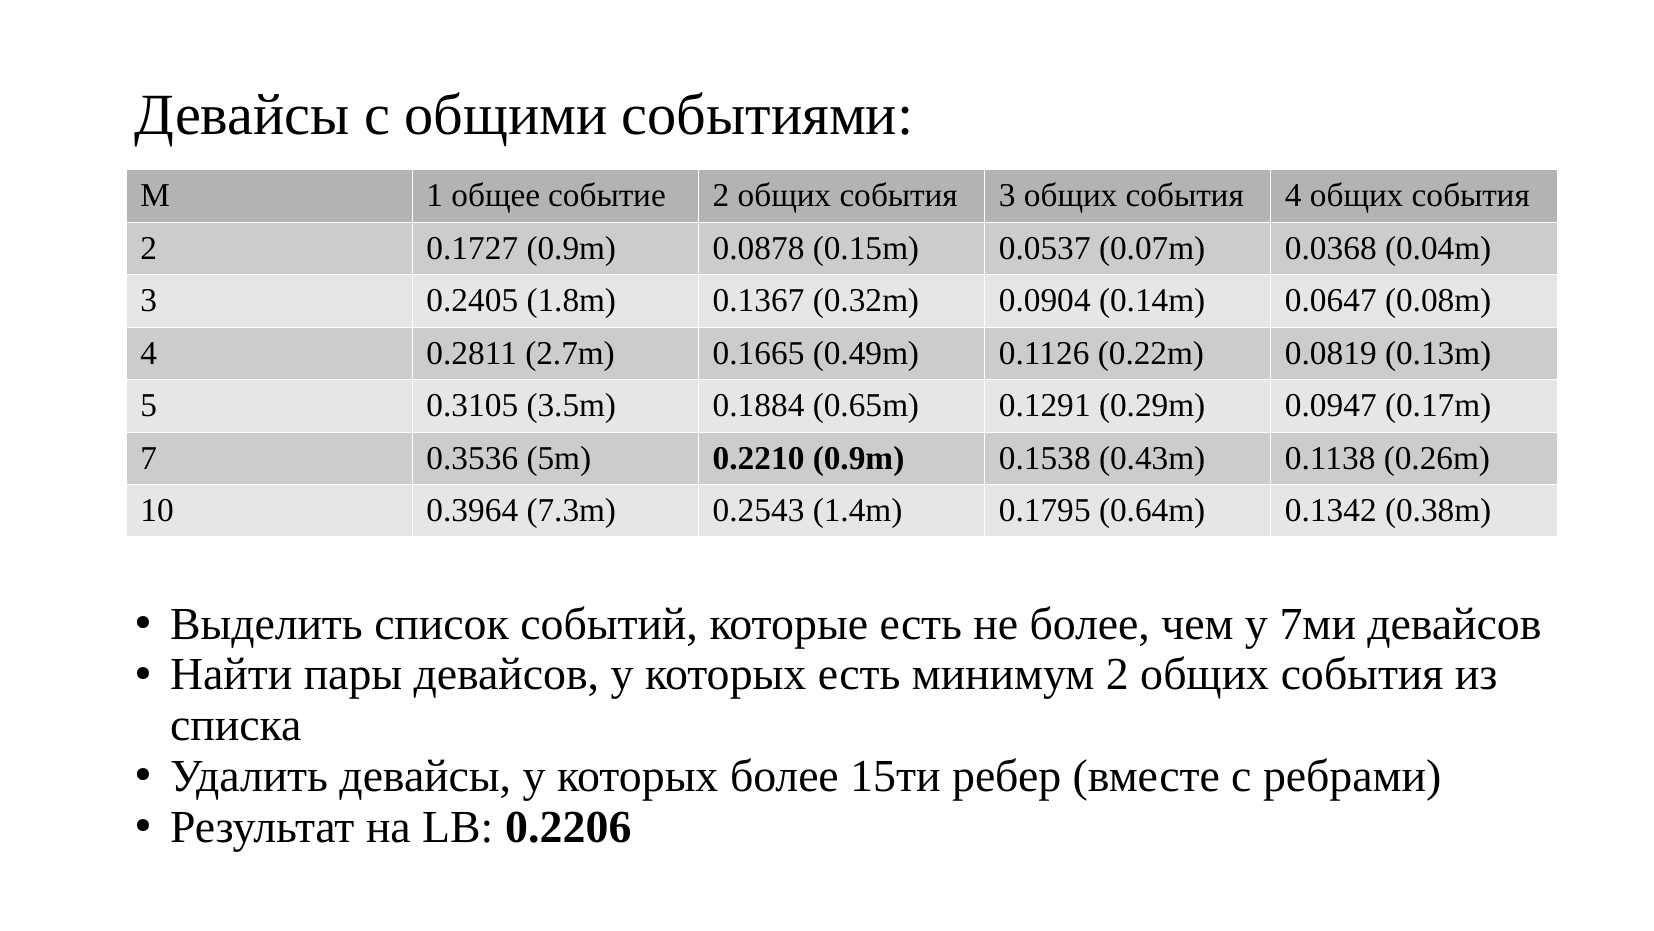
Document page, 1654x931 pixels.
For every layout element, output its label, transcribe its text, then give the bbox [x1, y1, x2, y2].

table_cell 0.1795 (0.64m) [985, 485, 1270, 536]
table_cell 0.1665 (0.49m) [699, 328, 984, 379]
table_cell 0.0819 (0.13m) [1271, 328, 1557, 379]
table_cell 0.3964 (7.3m) [413, 485, 698, 536]
table_cell 7 [127, 433, 412, 484]
text_box Выделить список событий, которые есть не более, чем у 7ми девайсов Найти пары девайсов, у которых есть минимум 2 общих события из списка Удалить девайсы, у которых более 15ти ребер (вместе с ребрами) Результат на LB: 0.2206 [120, 591, 1621, 861]
table_header 2 общих события [699, 170, 984, 222]
table_header 4 общих события [1271, 170, 1557, 222]
table_cell 3 [127, 275, 412, 327]
text_box Девайсы с общими событиями: [120, 75, 929, 155]
table_cell 0.3105 (3.5m) [413, 380, 698, 432]
table_cell 0.1538 (0.43m) [985, 433, 1270, 484]
table_header 1 общее событие [413, 170, 698, 222]
table_cell 2 [127, 223, 412, 274]
table_cell 5 [127, 380, 412, 432]
table_cell 4 [127, 328, 412, 379]
table_cell 0.0904 (0.14m) [985, 275, 1270, 327]
table_cell 0.0947 (0.17m) [1271, 380, 1557, 432]
table_cell 0.1291 (0.29m) [985, 380, 1270, 432]
table_cell 0.2405 (1.8m) [413, 275, 698, 327]
table_cell 0.1367 (0.32m) [699, 275, 984, 327]
table_cell 0.2210 (0.9m) [699, 433, 984, 484]
table_cell 0.2543 (1.4m) [699, 485, 984, 536]
table_cell 0.0537 (0.07m) [985, 223, 1270, 274]
table_header M [127, 170, 412, 222]
table_cell 0.0878 (0.15m) [699, 223, 984, 274]
table_cell 0.1884 (0.65m) [699, 380, 984, 432]
table_cell 0.0368 (0.04m) [1271, 223, 1557, 274]
table_cell 0.2811 (2.7m) [413, 328, 698, 379]
table_cell 0.1727 (0.9m) [413, 223, 698, 274]
table_header 3 общих события [985, 170, 1270, 222]
table_cell 0.1342 (0.38m) [1271, 485, 1557, 536]
table_cell 0.3536 (5m) [413, 433, 698, 484]
table_cell 10 [127, 485, 412, 536]
table_cell 0.0647 (0.08m) [1271, 275, 1557, 327]
table_cell 0.1138 (0.26m) [1271, 433, 1557, 484]
table_cell 0.1126 (0.22m) [985, 328, 1270, 379]
